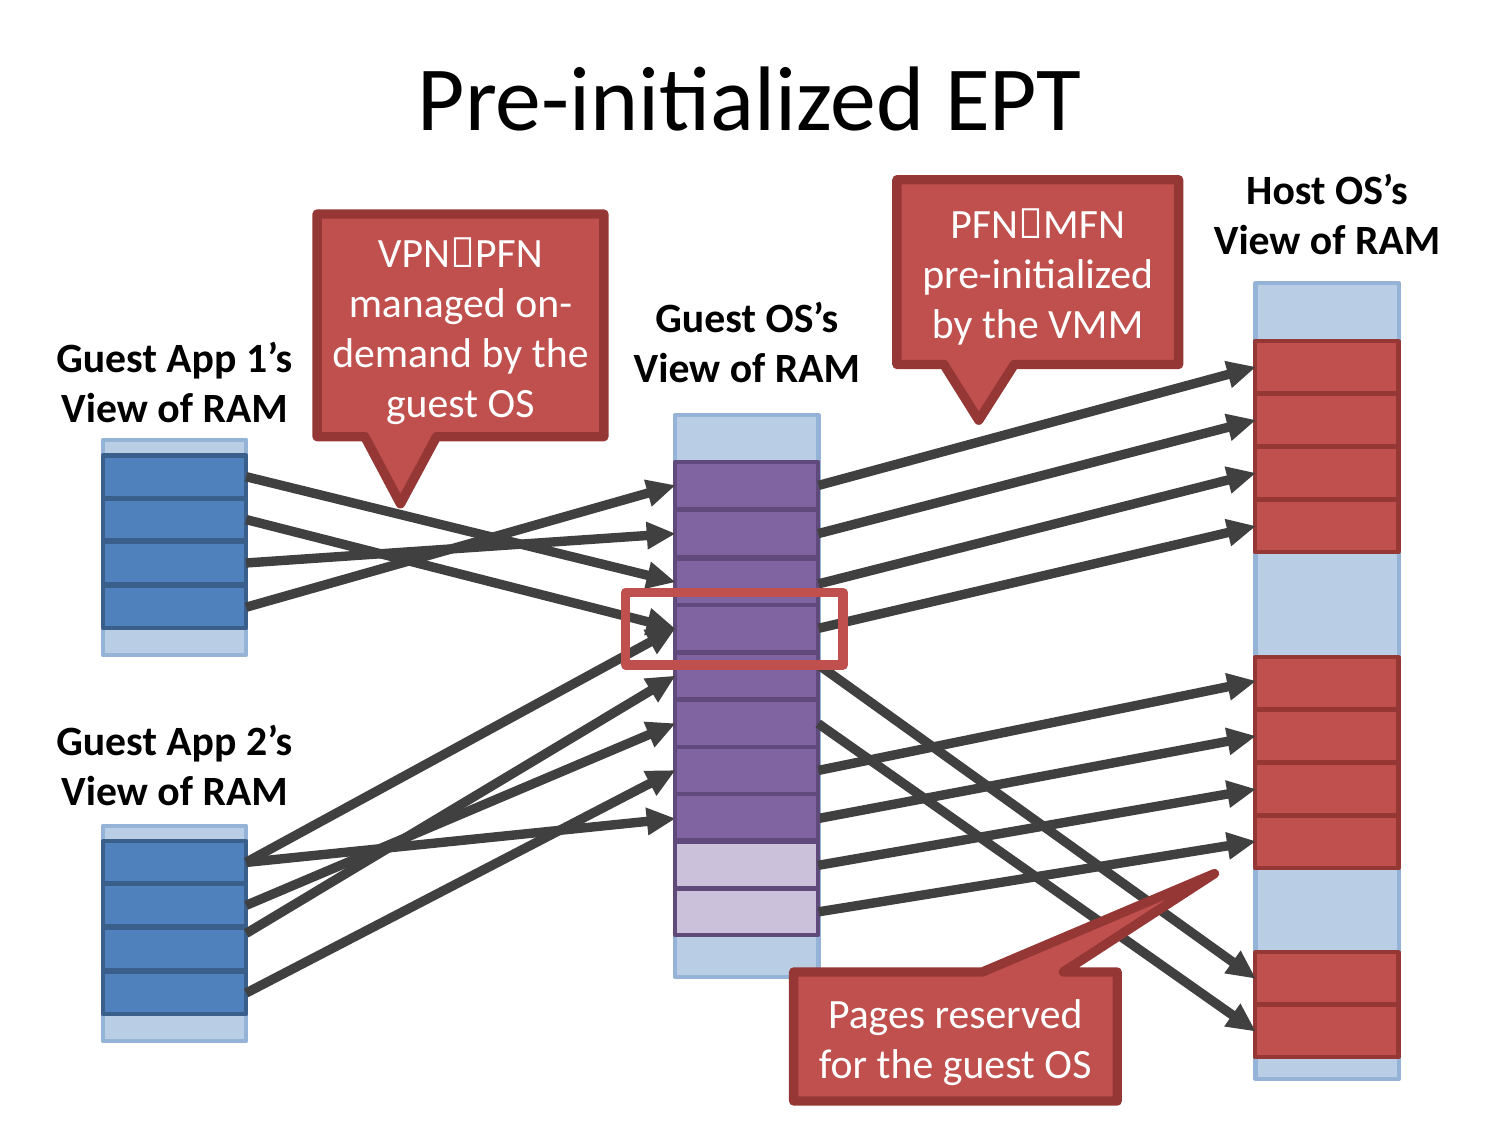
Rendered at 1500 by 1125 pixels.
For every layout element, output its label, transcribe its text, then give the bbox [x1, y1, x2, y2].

text_box [102, 825, 247, 1041]
text_box Guest App 1’s View of RAM [41, 323, 308, 439]
text_box [102, 439, 247, 656]
text_box VPNPFN managed on-demand by the guest OS [317, 214, 604, 504]
text_box [1255, 283, 1399, 1079]
text_box Host OS’s View of RAM [1198, 155, 1456, 271]
text_box [674, 670, 819, 978]
text_box [674, 597, 819, 660]
text_box Guest App 2’s View of RAM [41, 706, 308, 822]
title Pre-initialized EPT [75, 0, 1425, 188]
text_box Pages reserved for the guest OS [793, 873, 1215, 1102]
text_box [674, 415, 819, 588]
text_box PFNMFN pre-initialized by the VMM [896, 179, 1179, 421]
text_box Guest OS’s View of RAM [618, 283, 876, 399]
